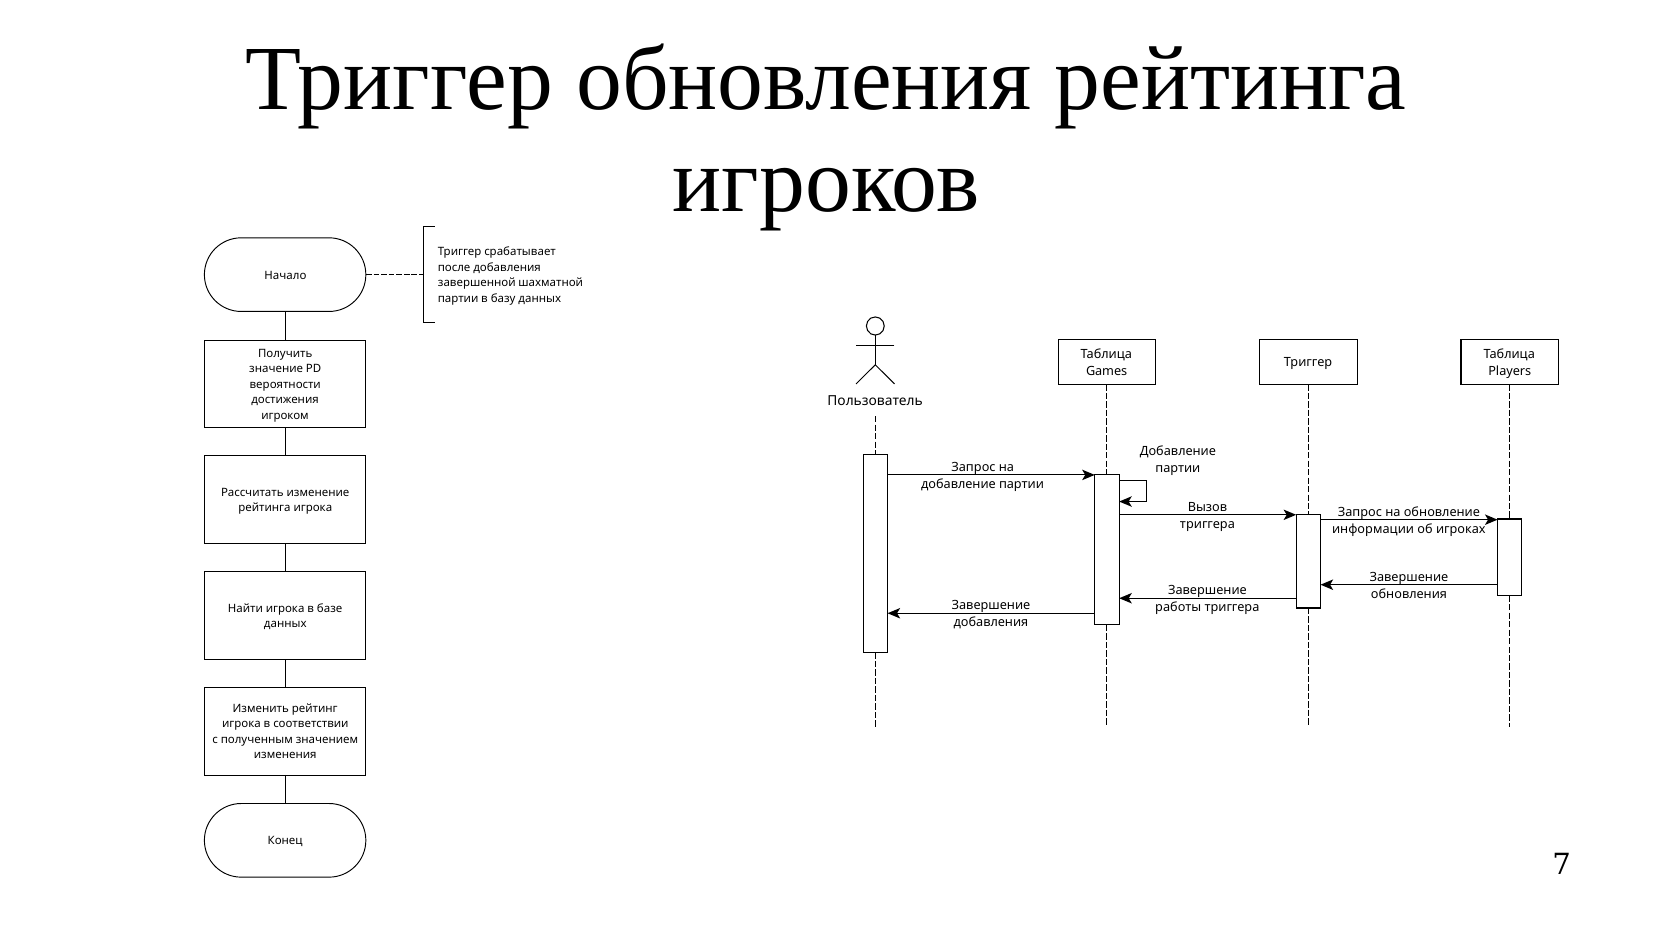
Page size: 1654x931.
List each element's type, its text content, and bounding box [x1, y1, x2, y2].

picture [808, 300, 1576, 775]
title Триггер обновления рейтинга игроков [82, 37, 1571, 222]
picture [189, 211, 601, 893]
